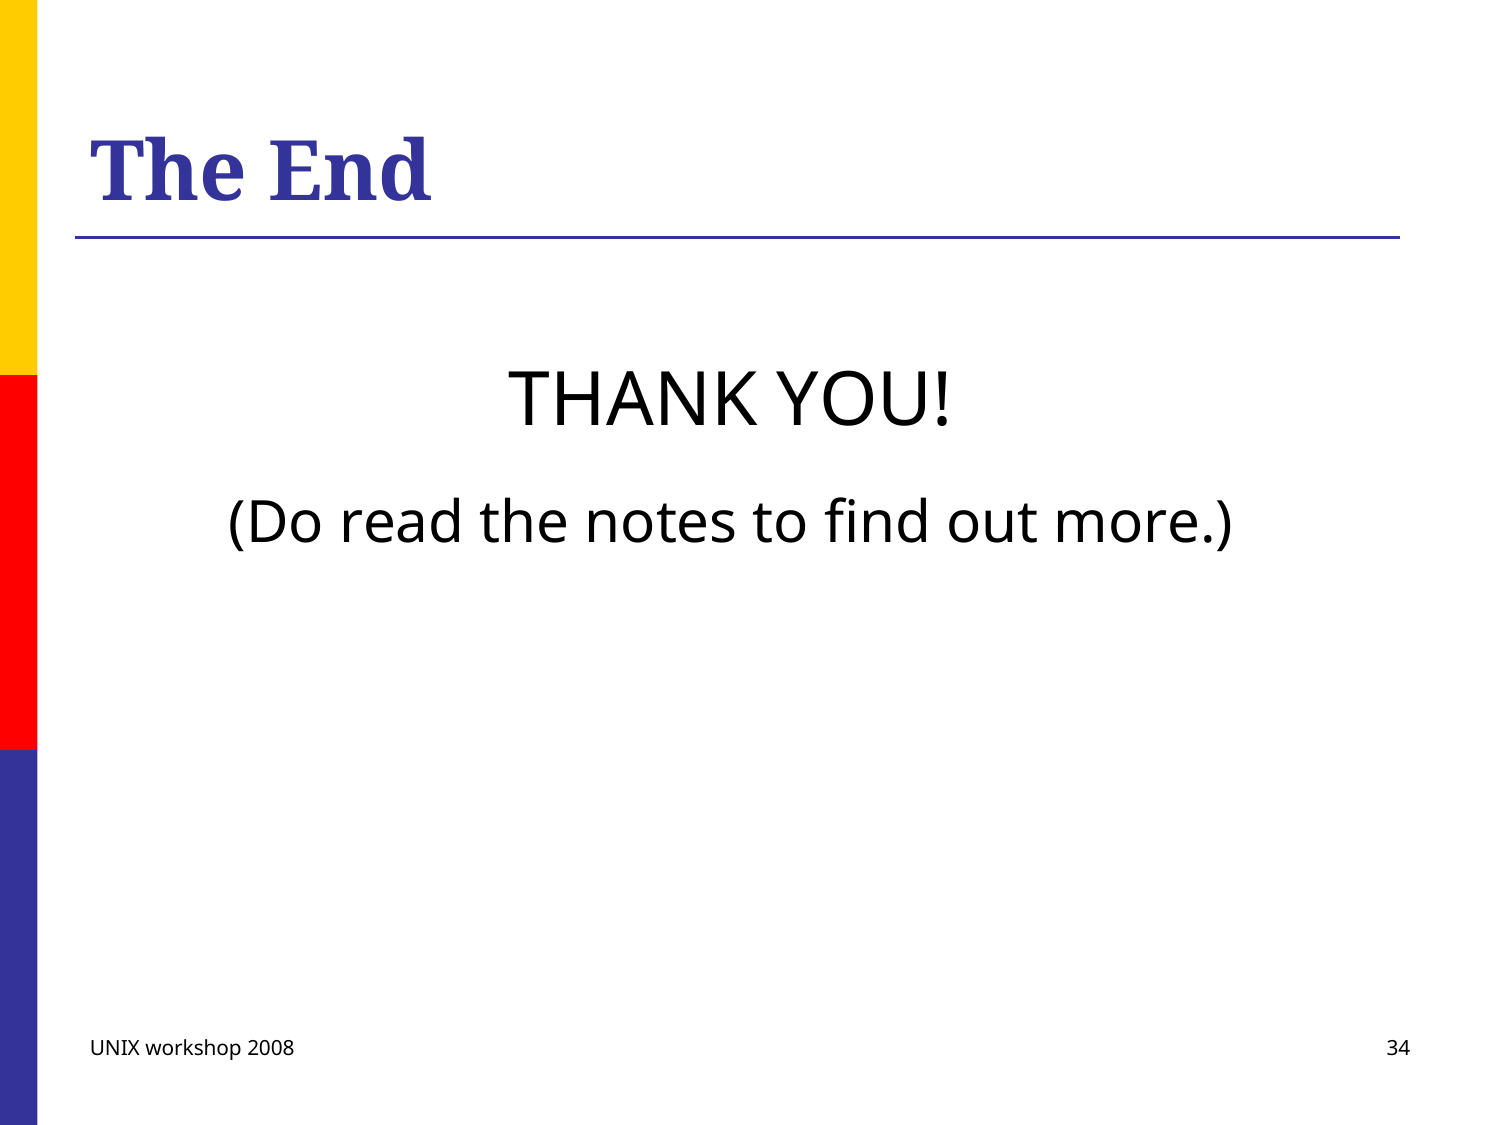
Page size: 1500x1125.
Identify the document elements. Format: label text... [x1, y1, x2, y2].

title The End [75, 45, 1426, 233]
text_box <number> [1074, 1025, 1426, 1101]
list THANK YOU! (Do read the notes to find out more.) [74, 337, 1388, 651]
text_box UNIX workshop 2008 [74, 1025, 426, 1101]
